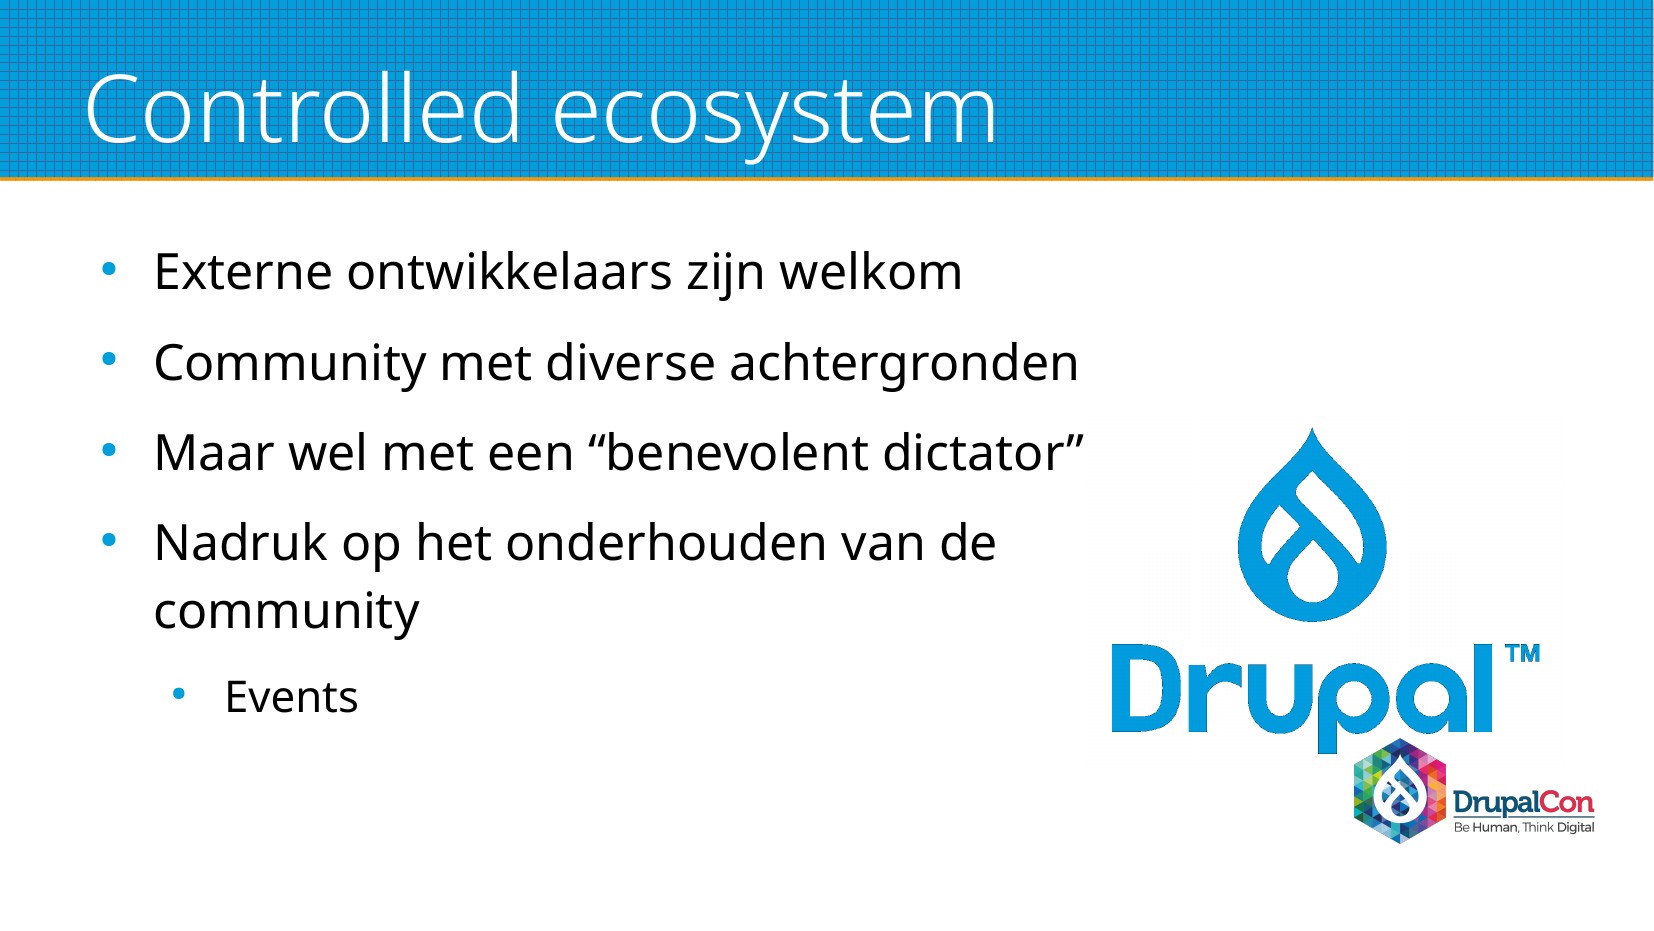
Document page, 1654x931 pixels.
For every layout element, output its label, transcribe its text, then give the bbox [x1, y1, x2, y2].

picture [1211, 413, 1595, 844]
list Externe ontwikkelaars zijn welkom Community met diverse achtergronden Maar wel met een “benevolent dictator” Nadruk op het onderhouden van de community Events [82, 236, 1211, 811]
title Controlled ecosystem [82, 14, 1571, 171]
